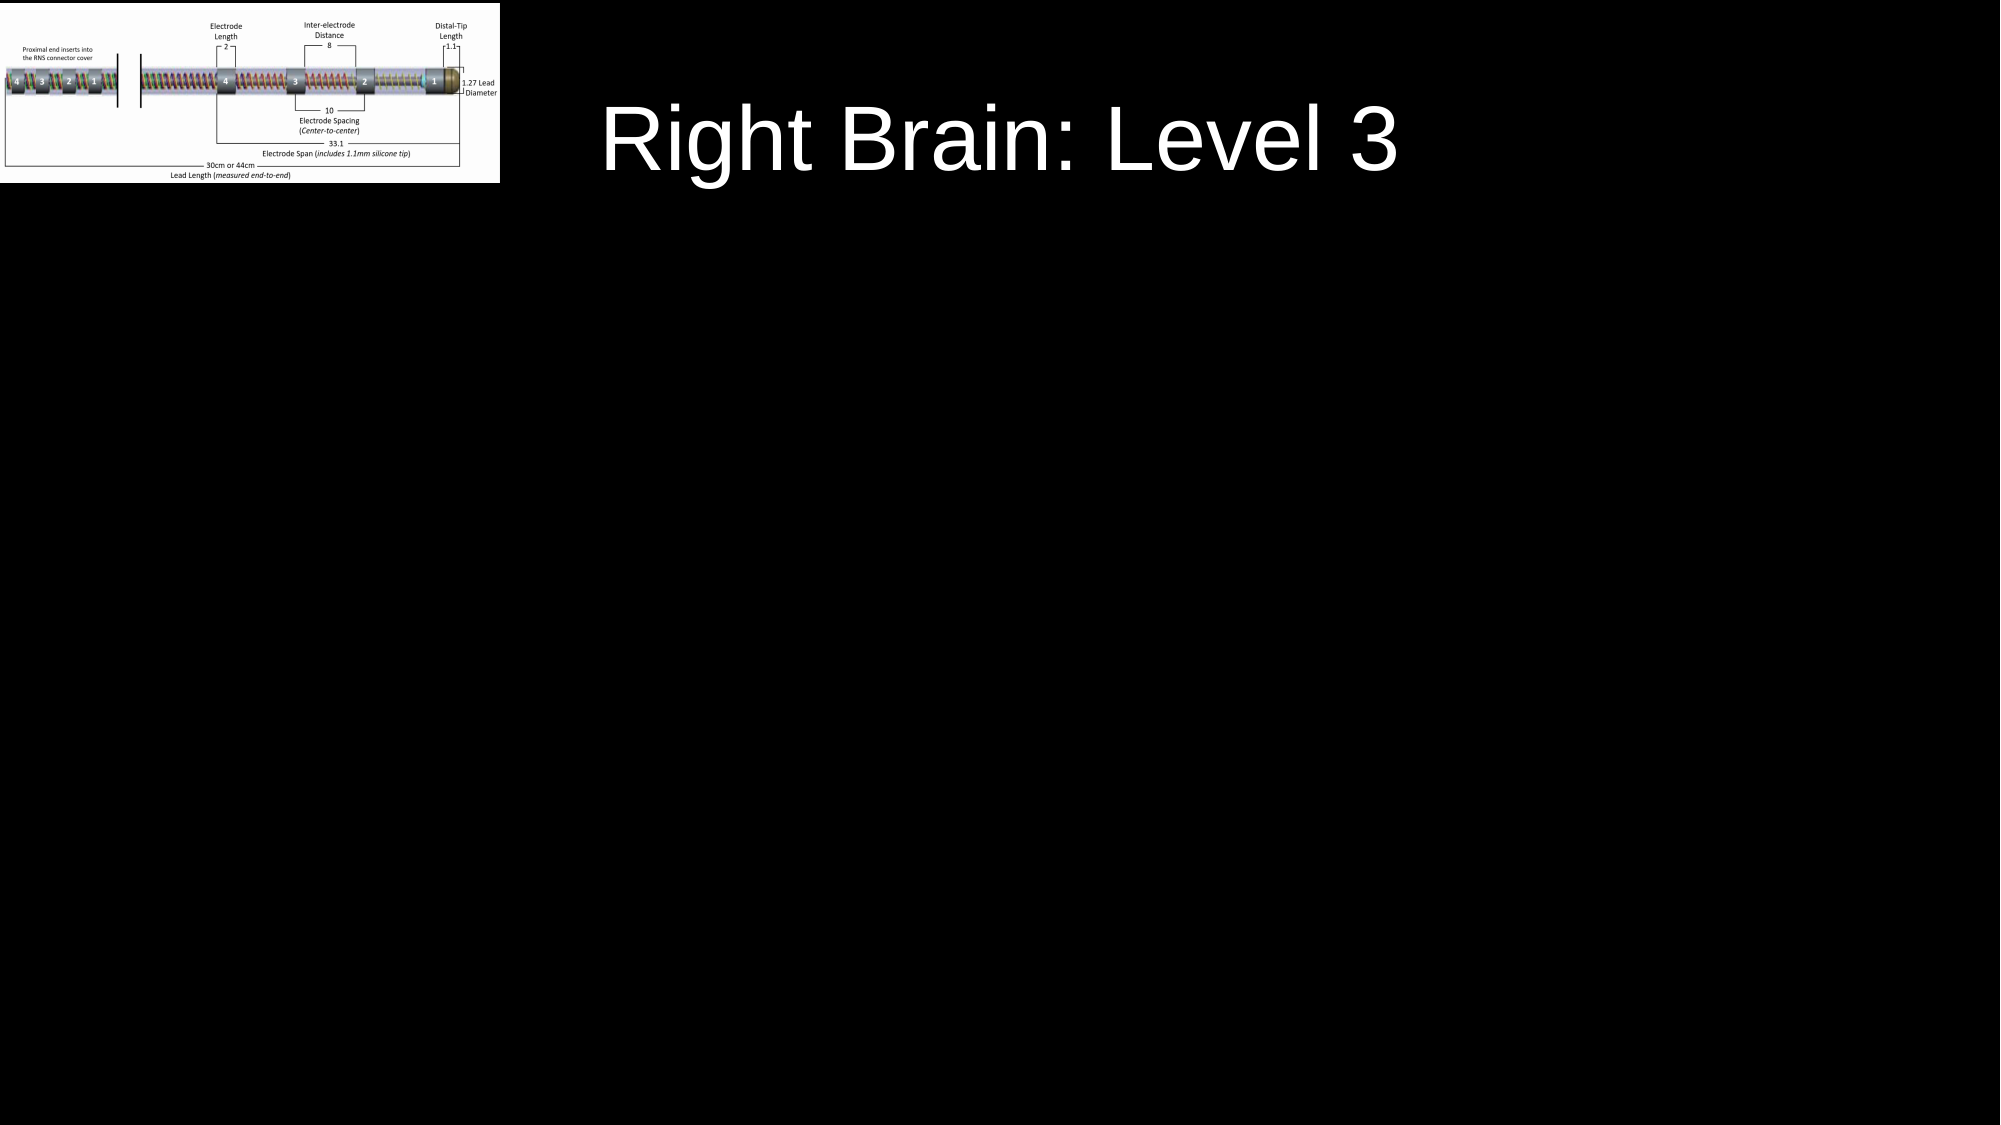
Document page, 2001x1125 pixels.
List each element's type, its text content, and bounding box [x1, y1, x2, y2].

title Right Brain: Level 3 [99, 44, 1900, 233]
picture [0, 3, 500, 183]
